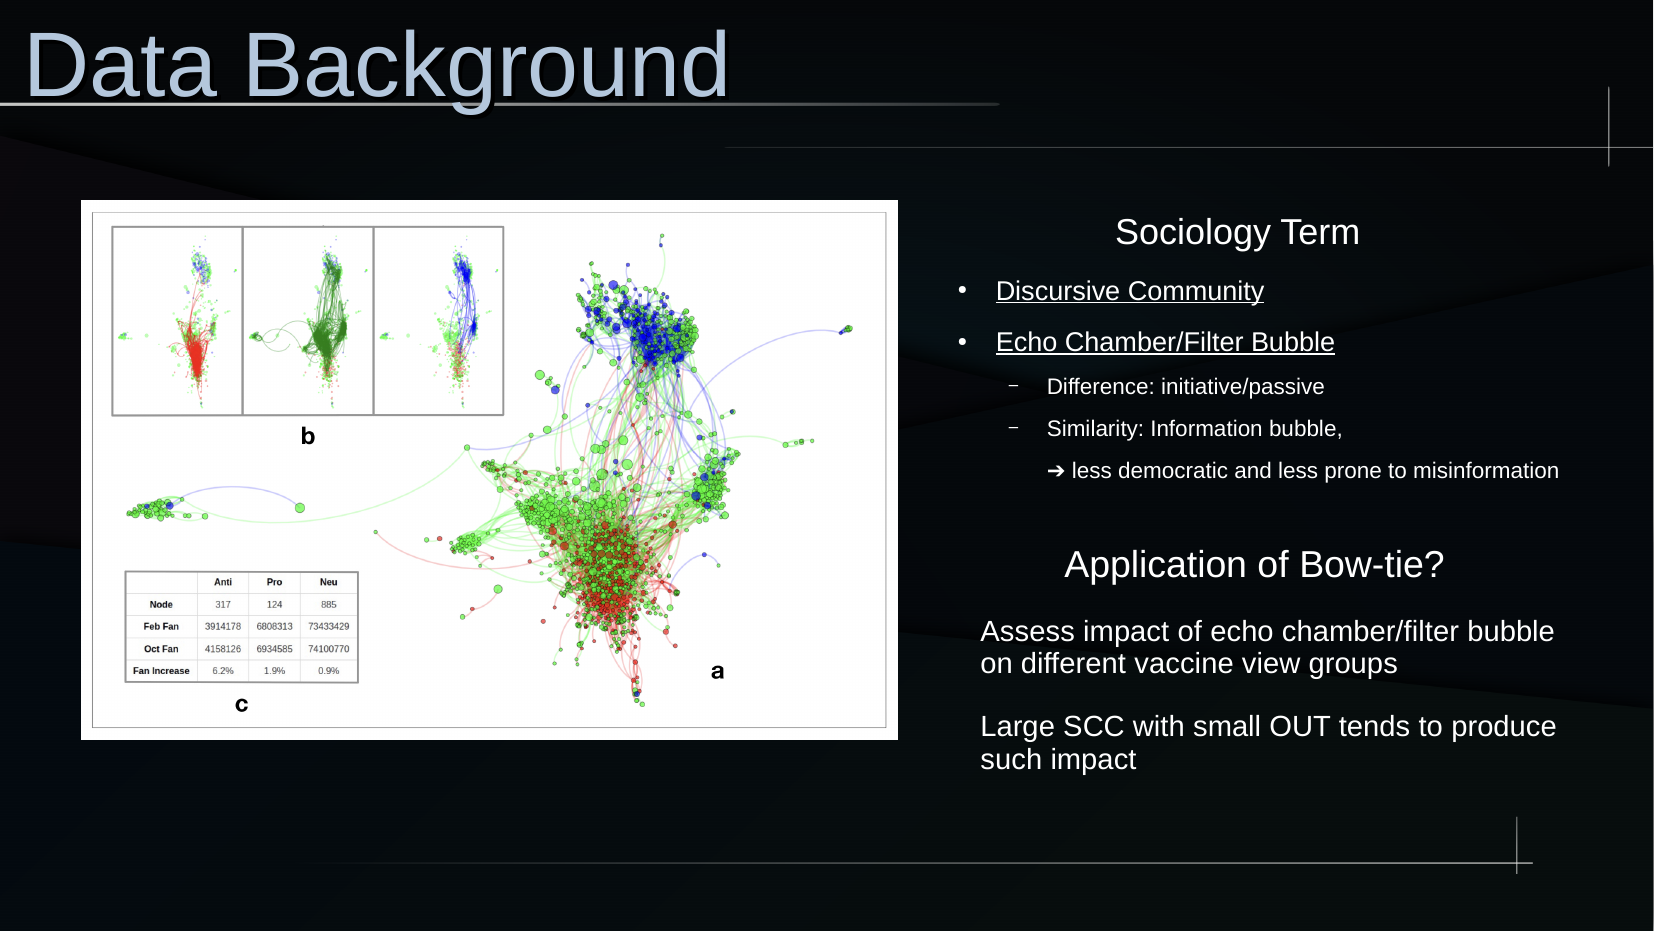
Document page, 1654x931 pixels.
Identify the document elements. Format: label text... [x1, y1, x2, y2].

picture [0, 0, 1654, 931]
list Application of Bow-tie? Assess impact of echo chamber/filter bubble on different vaccine view groups Large SCC with small OUT tends to produce such impact [909, 543, 1583, 801]
list Sociology Term Discursive Community Echo Chamber/Filter Bubble Difference: initiative/passive Similarity: Information bubble, ➔ less democratic and less prone to misinformation [944, 200, 1654, 485]
title Data Background [23, 11, 1589, 119]
